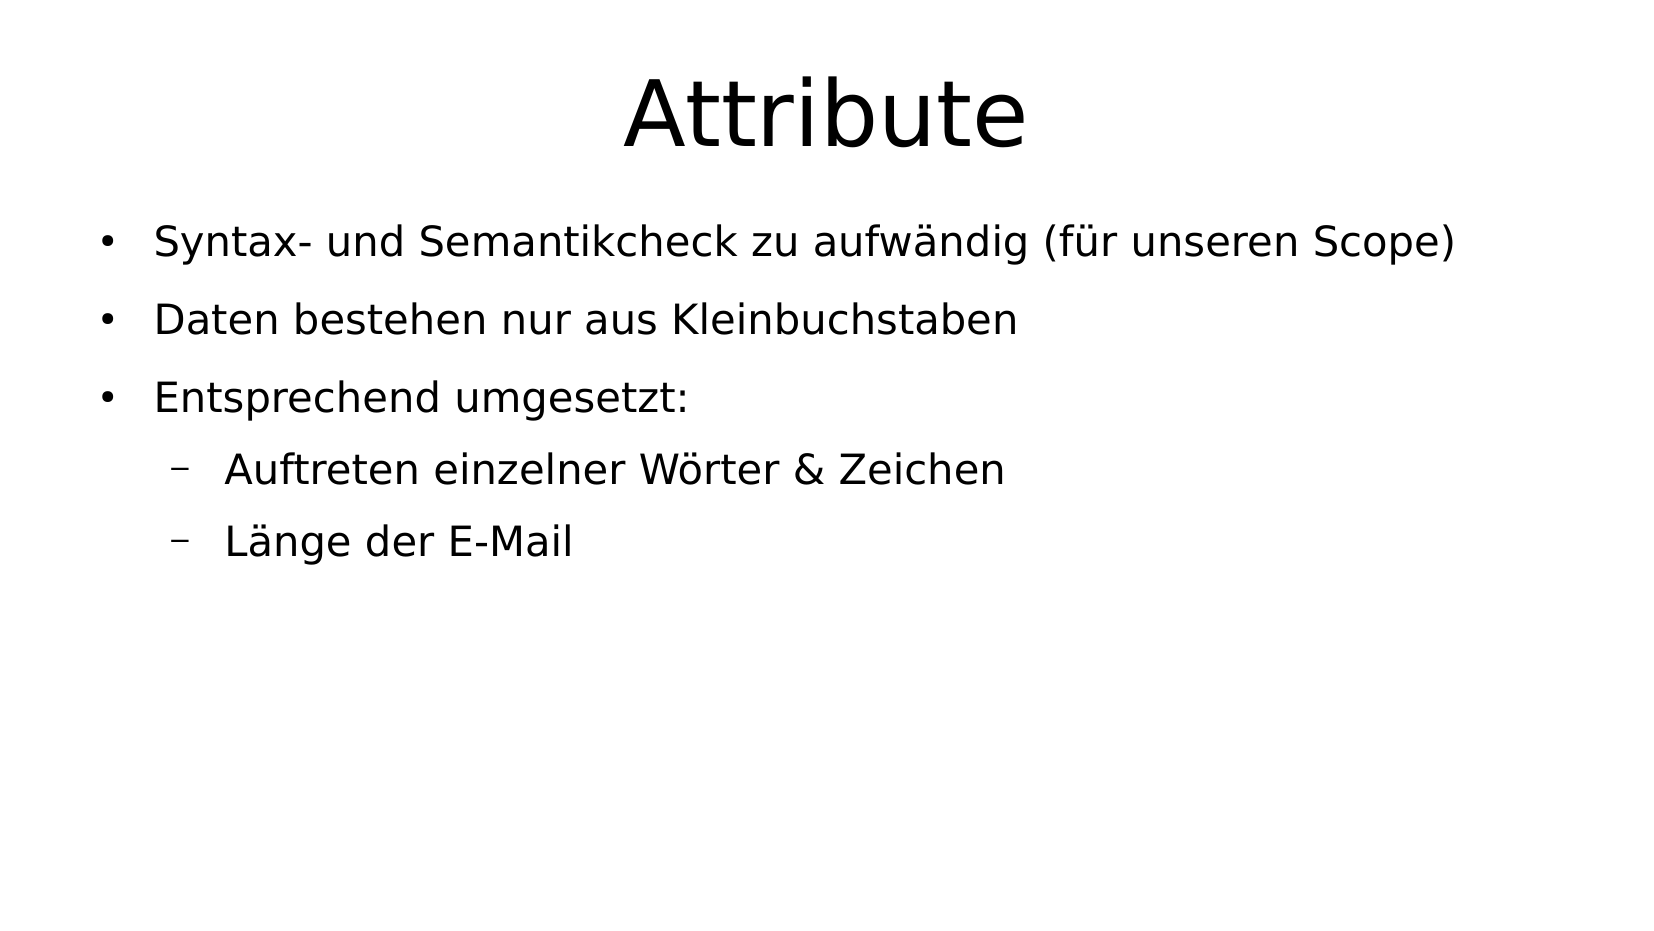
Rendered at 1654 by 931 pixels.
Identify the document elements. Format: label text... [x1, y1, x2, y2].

title Attribute [82, 37, 1571, 193]
list Syntax- und Semantikcheck zu aufwändig (für unseren Scope) Daten bestehen nur aus Kleinbuchstaben Entsprechend umgesetzt: Auftreten einzelner Wörter & Zeichen Länge der E-Mail [82, 217, 1571, 758]
